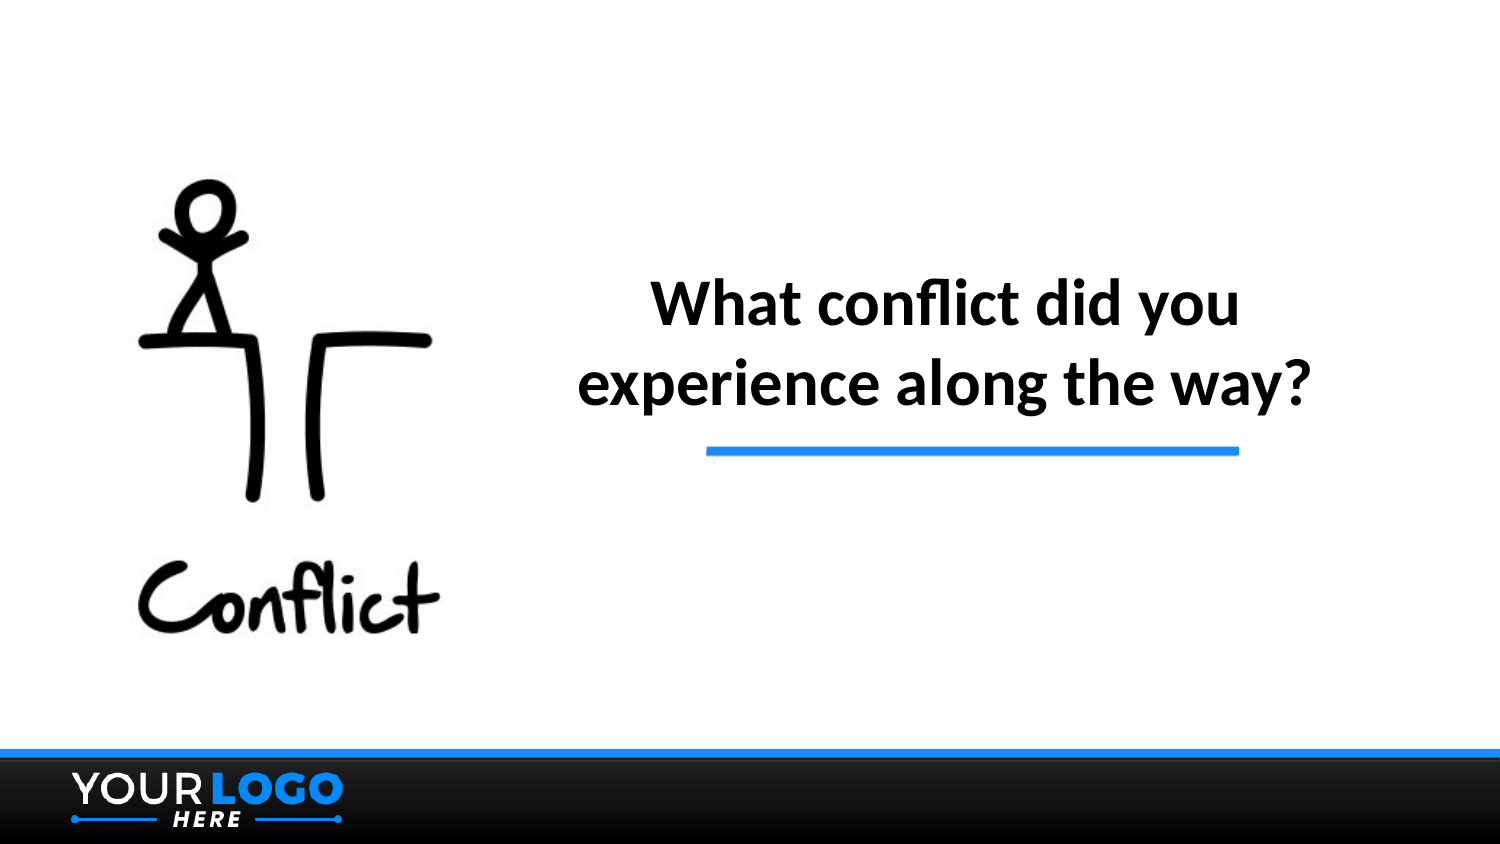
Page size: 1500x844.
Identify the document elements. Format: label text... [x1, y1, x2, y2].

text_box What conflict did you experience along the way? [486, 251, 1406, 427]
picture [118, 152, 453, 673]
picture [66, 766, 346, 831]
text_box [706, 446, 1240, 456]
